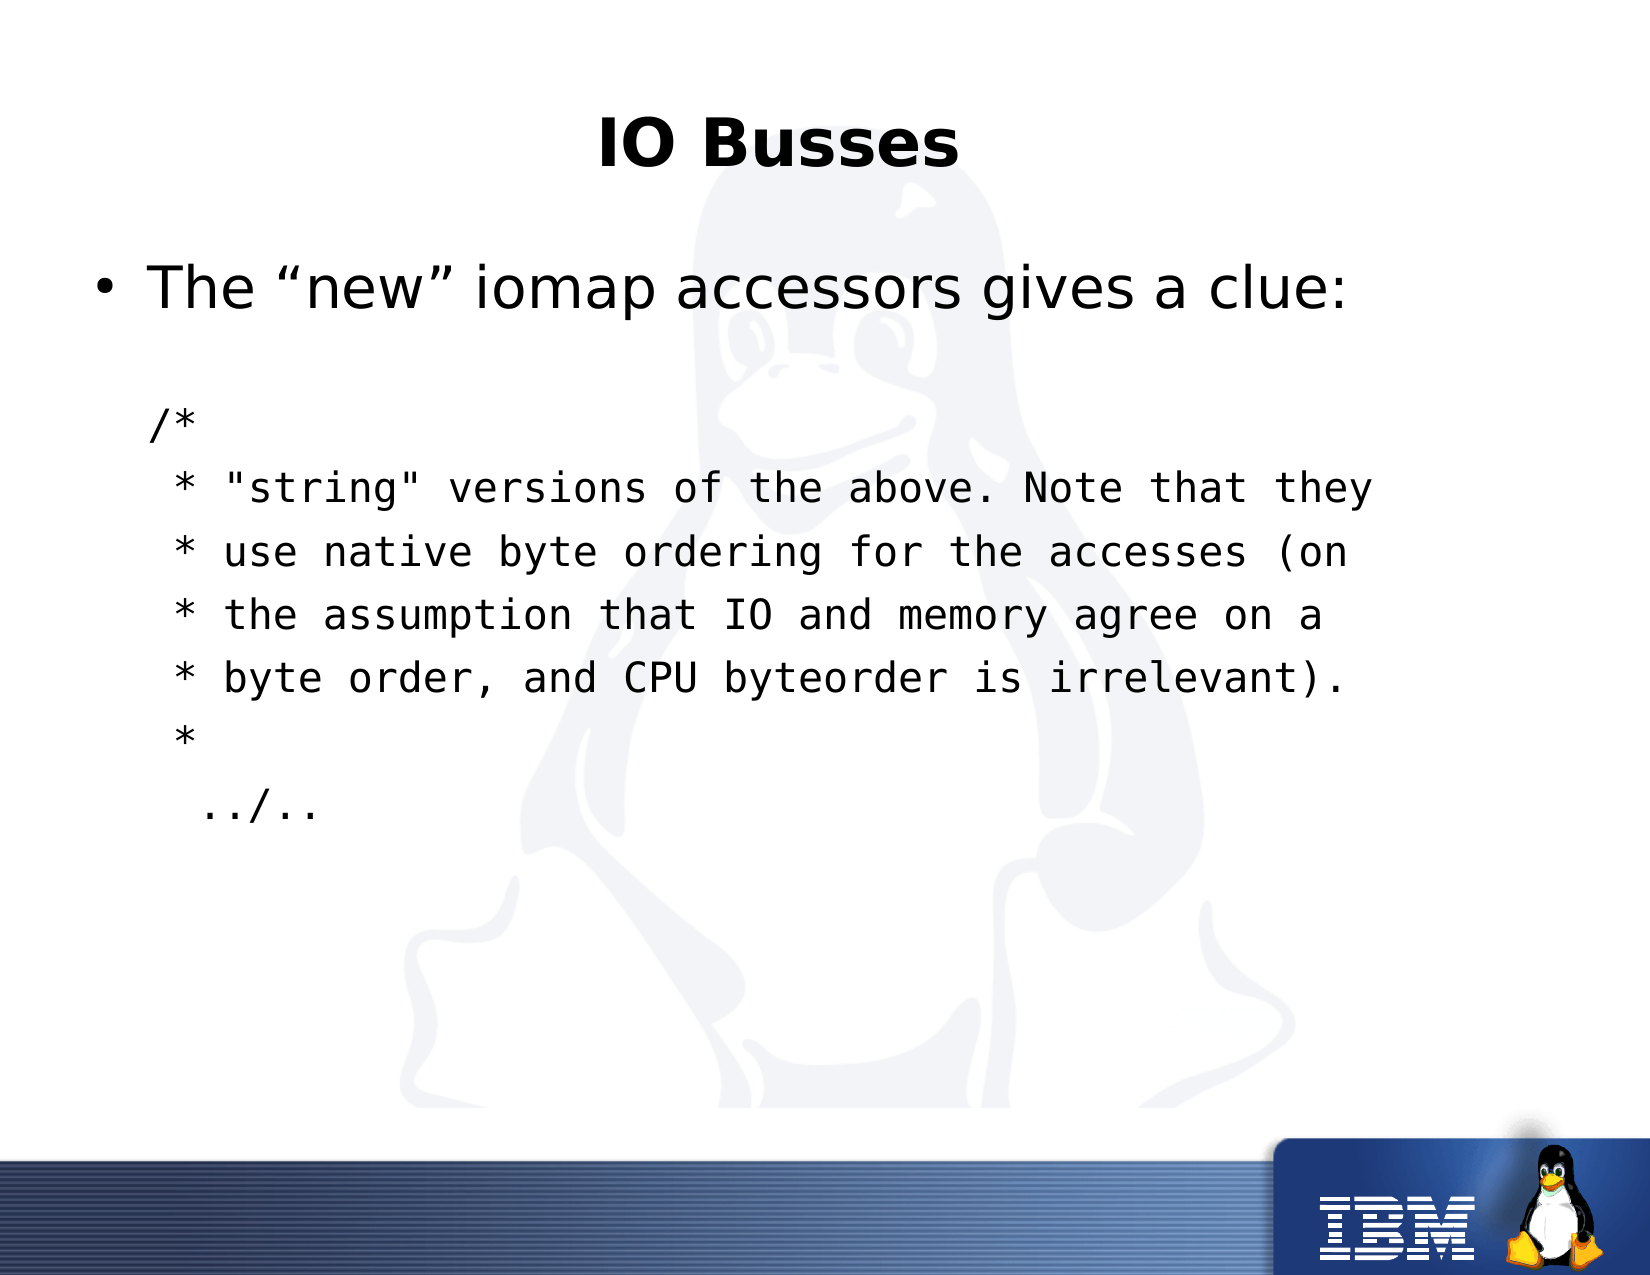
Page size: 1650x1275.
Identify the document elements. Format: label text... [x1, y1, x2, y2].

title IO Busses [76, 76, 1457, 211]
list The “new” iomap accessors gives a clue: /* * "string" versions of the above. Note that they * use native byte ordering for the accesses (on * the assumption that IO and memory agree on a * byte order, and CPU byteorder is irrelevant). * ../.. [76, 253, 1457, 1147]
